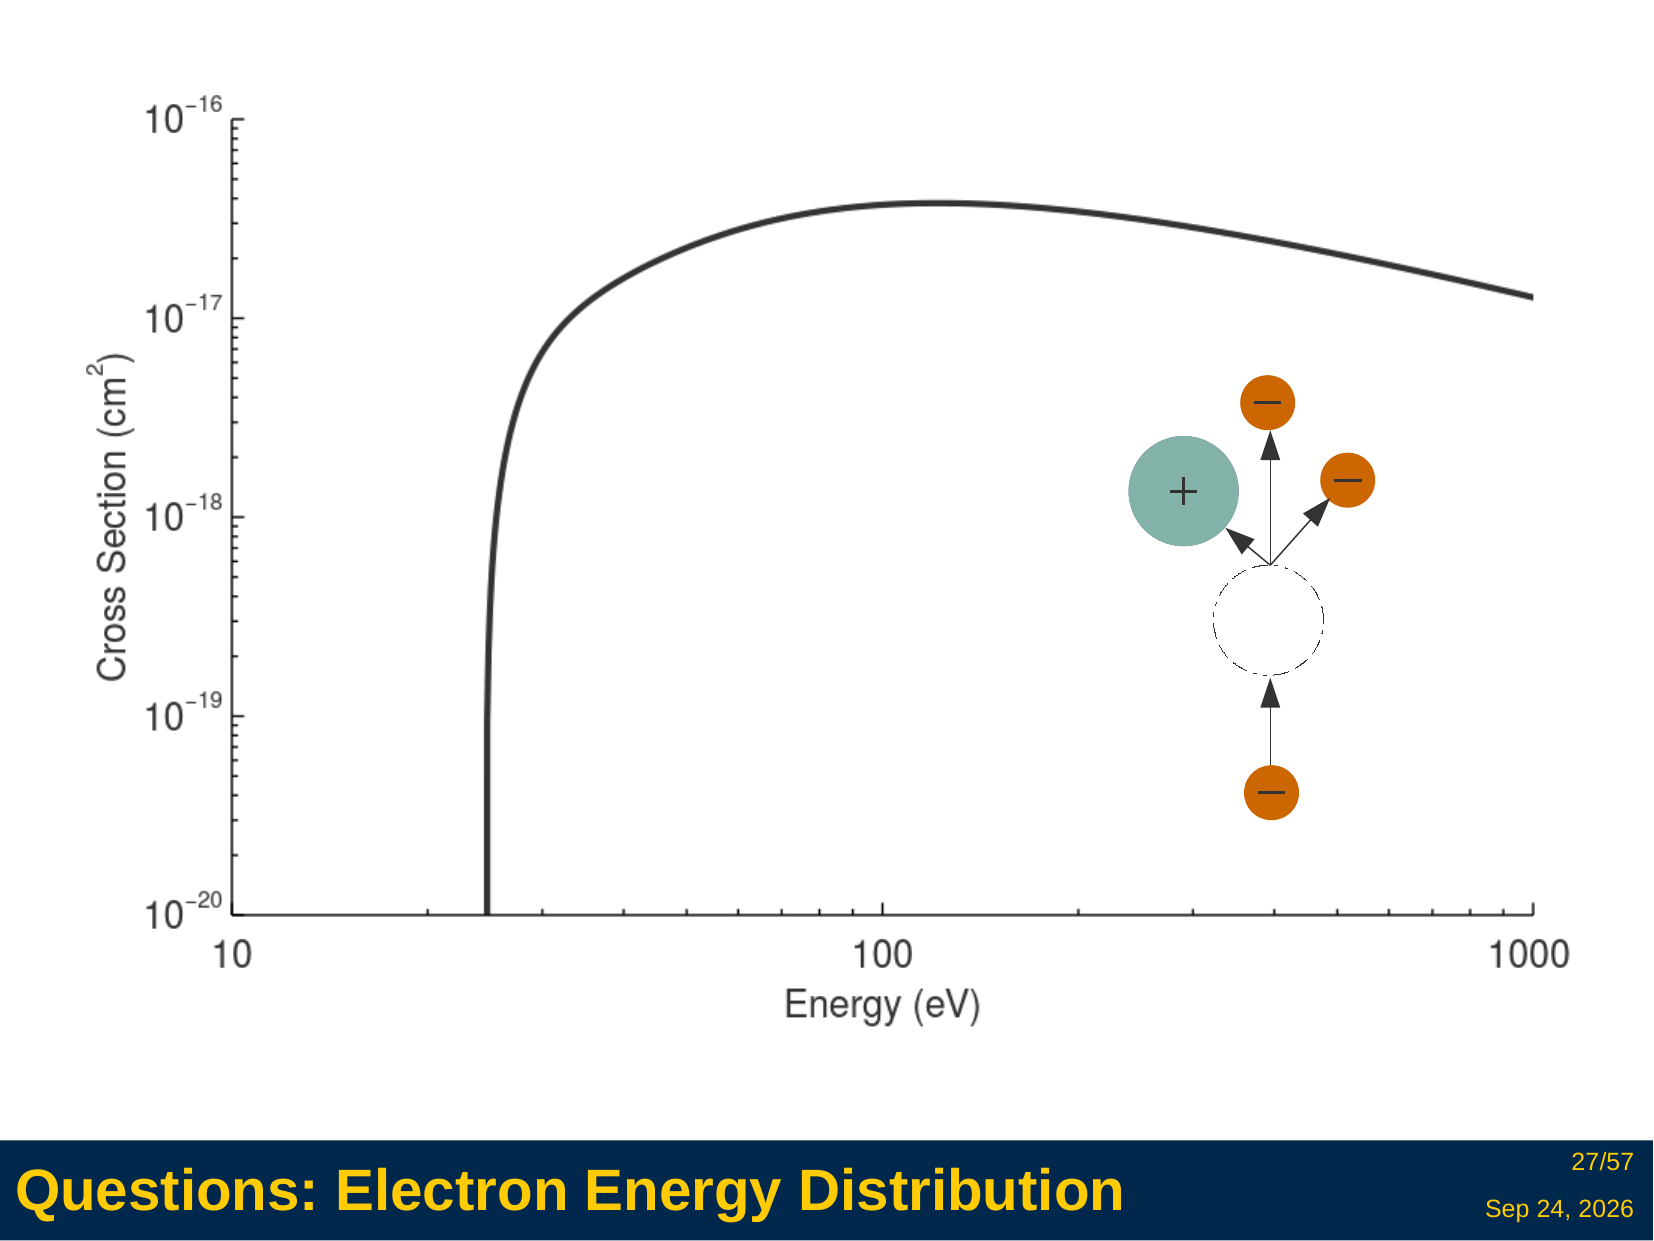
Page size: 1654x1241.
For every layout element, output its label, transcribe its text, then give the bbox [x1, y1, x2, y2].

picture [82, 82, 1571, 1028]
title Questions: Electron Energy Distribution [14, 1140, 1380, 1241]
